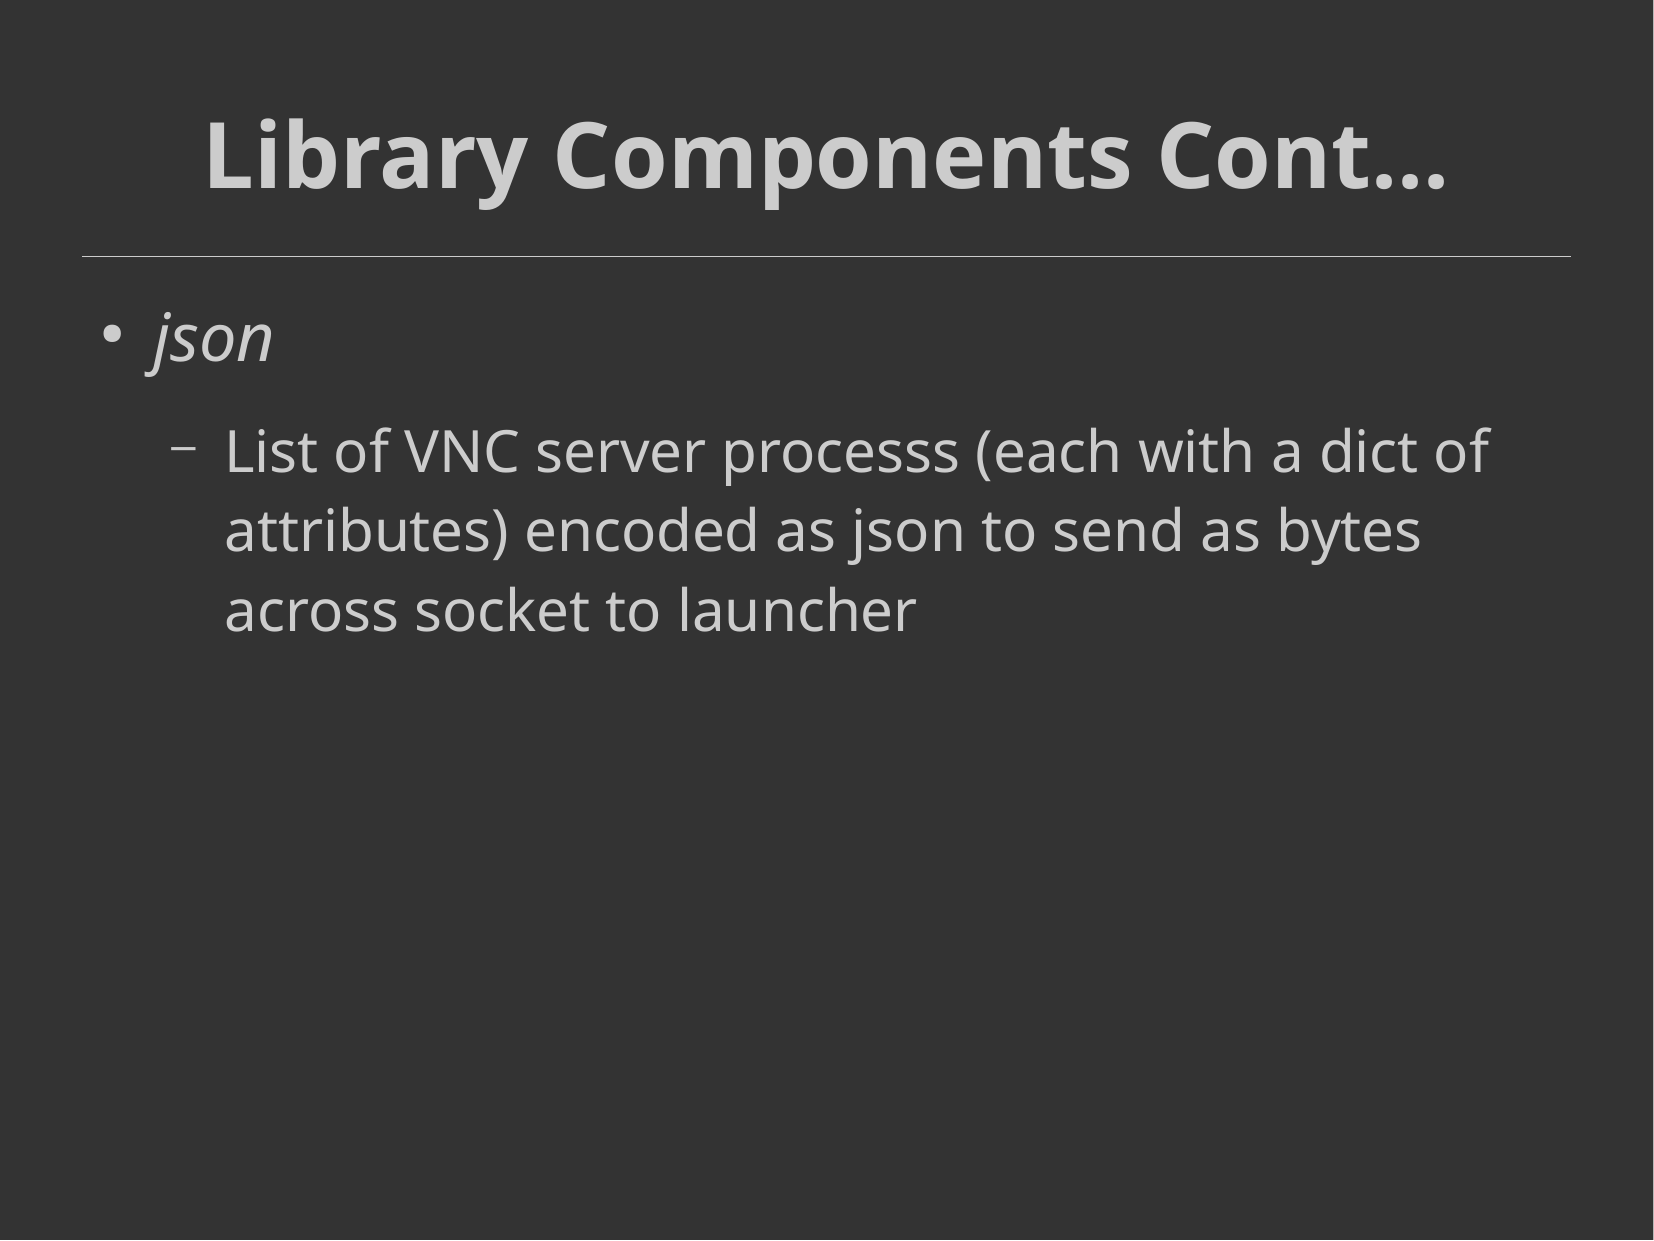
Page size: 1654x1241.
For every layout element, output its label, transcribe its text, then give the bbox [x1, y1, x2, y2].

list json List of VNC server processs (each with a dict of attributes) encoded as json to send as bytes across socket to launcher [82, 290, 1571, 1182]
title Library Components Cont... [82, 49, 1571, 257]
